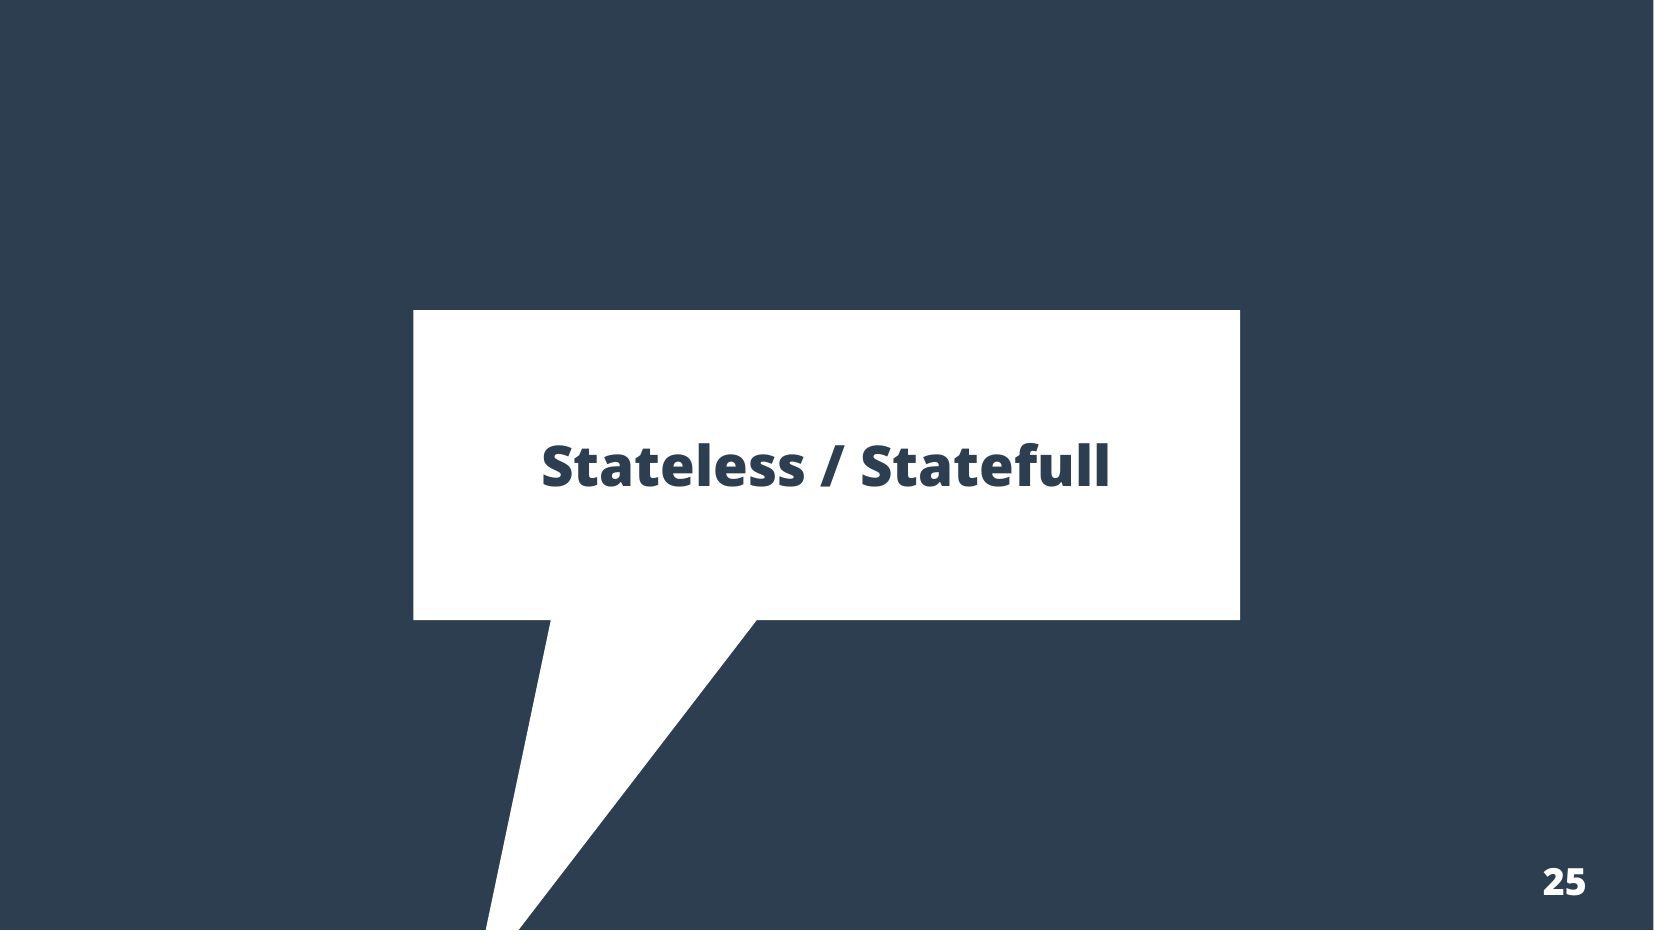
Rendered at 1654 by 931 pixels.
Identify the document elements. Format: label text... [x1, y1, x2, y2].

title Stateless / Statefull [442, 332, 1211, 598]
